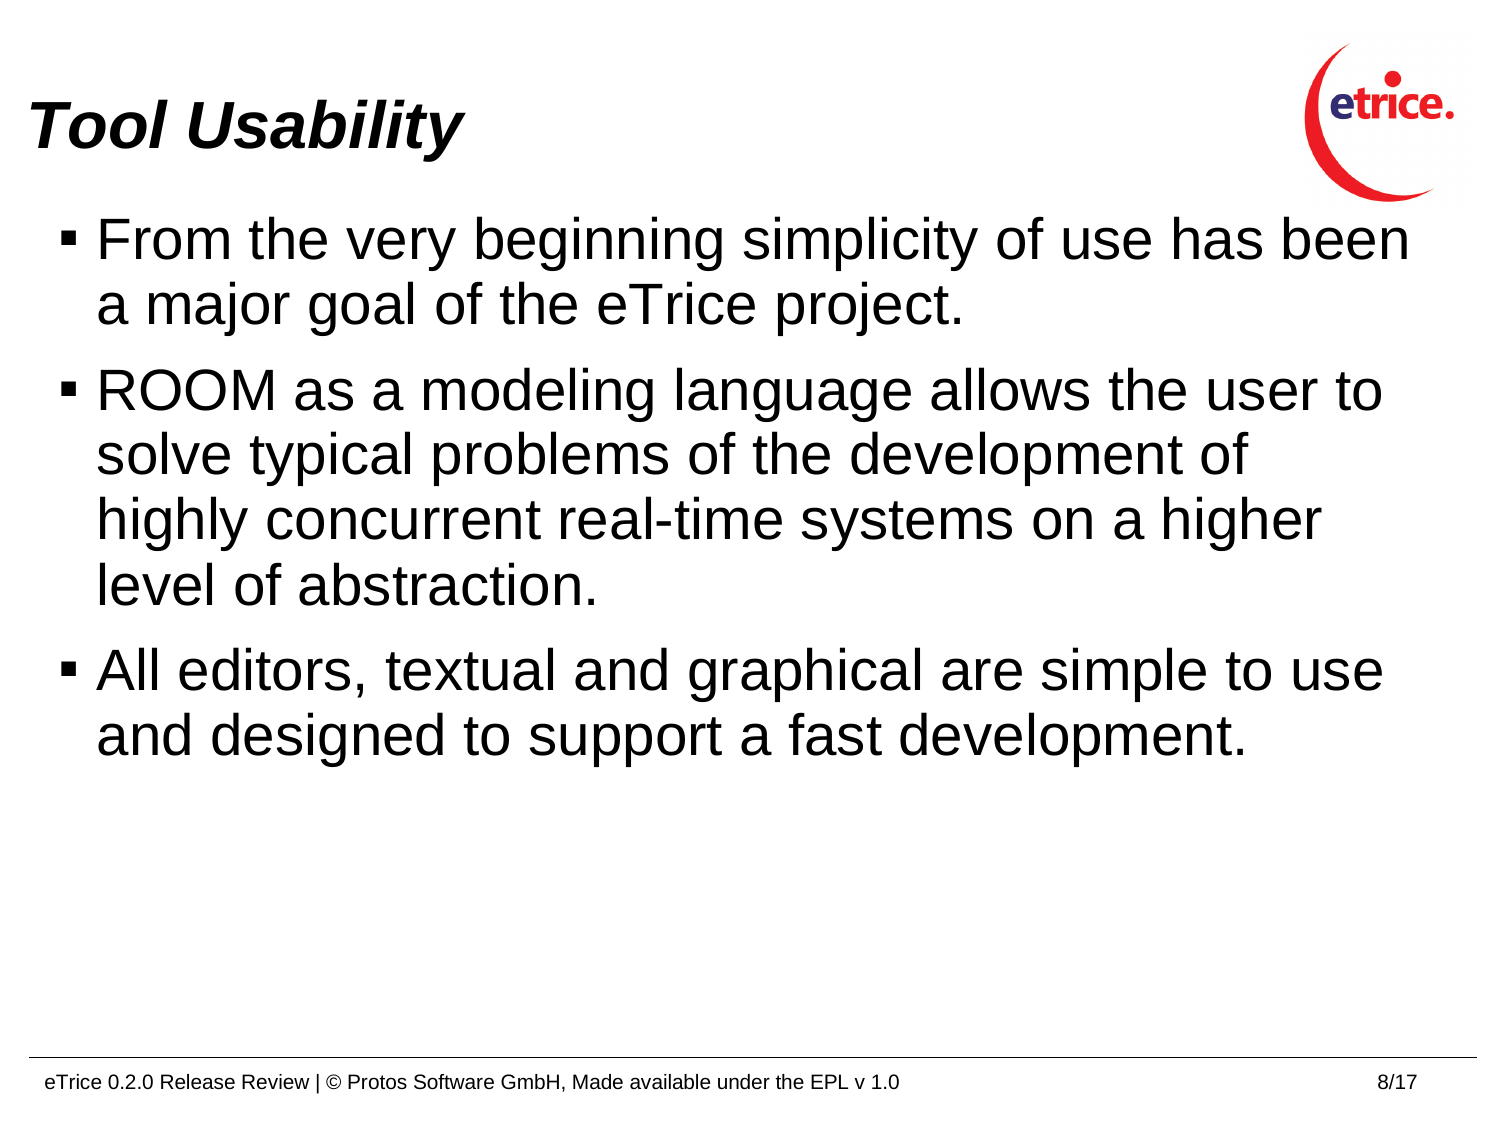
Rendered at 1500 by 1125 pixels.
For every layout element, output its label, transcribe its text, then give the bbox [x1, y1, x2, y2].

list From the very beginning simplicity of use has been a major goal of the eTrice project. ROOM as a modeling language allows the user to solve typical problems of the development of highly concurrent real-time systems on a higher level of abstraction. All editors, textual and graphical are simple to use and designed to support a fast development. [59, 206, 1418, 1040]
picture [1299, 29, 1477, 207]
title Tool Usability [26, 84, 1474, 172]
